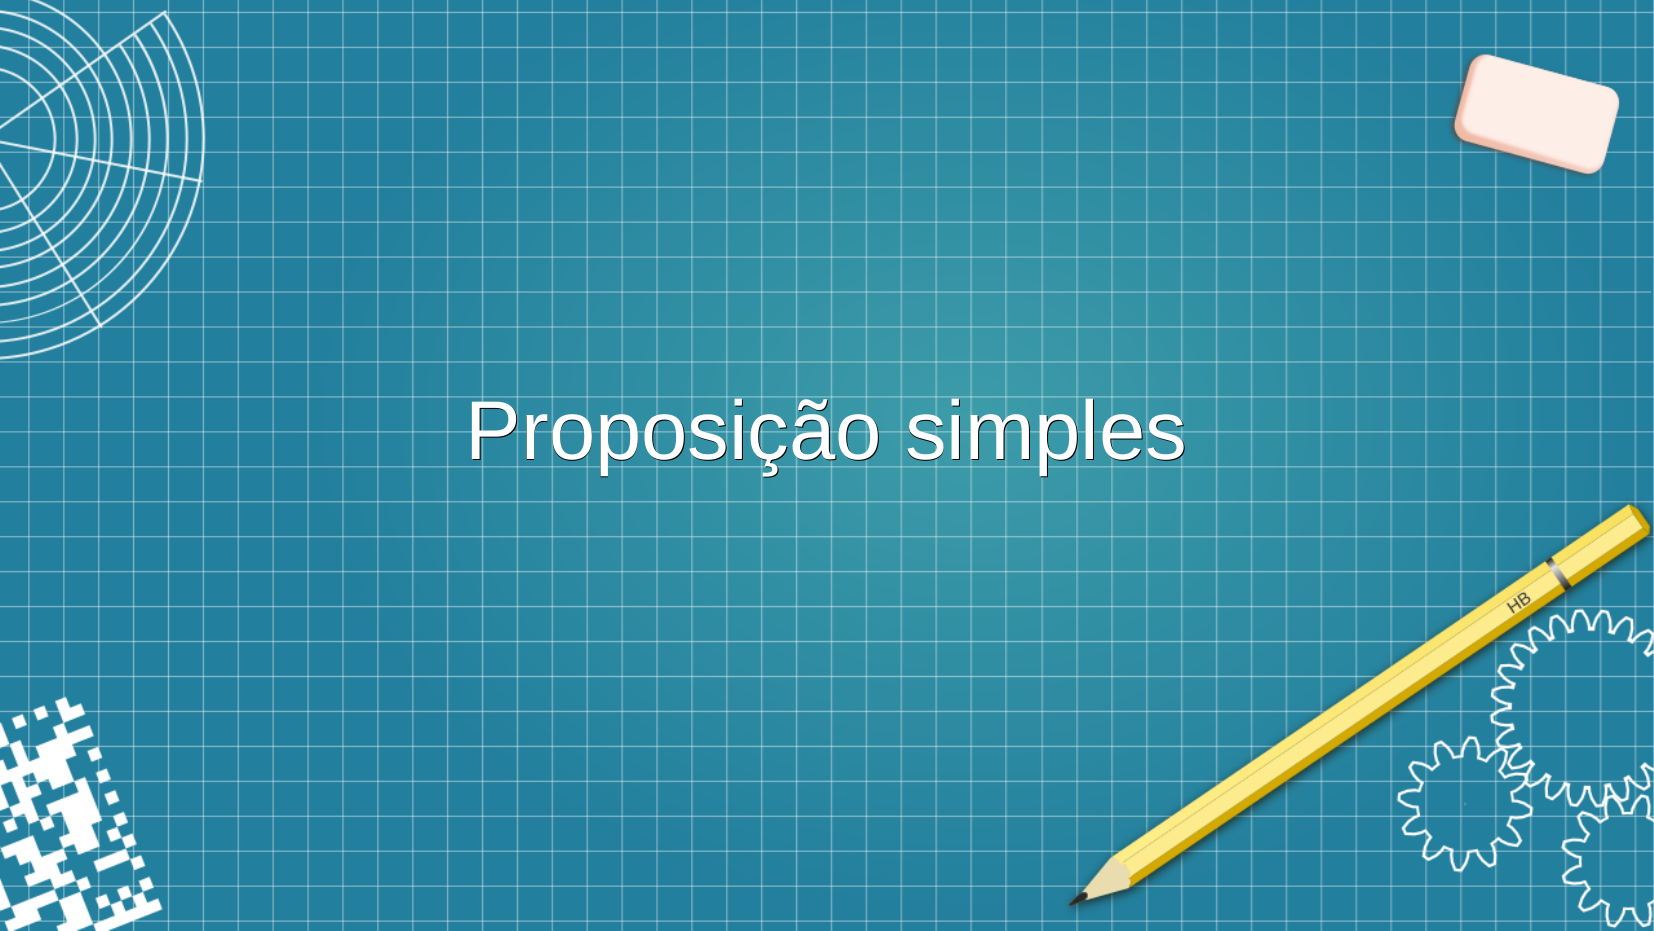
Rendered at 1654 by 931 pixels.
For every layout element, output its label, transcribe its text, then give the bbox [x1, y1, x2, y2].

title Proposição simples [82, 324, 1571, 538]
picture [0, 0, 1654, 931]
